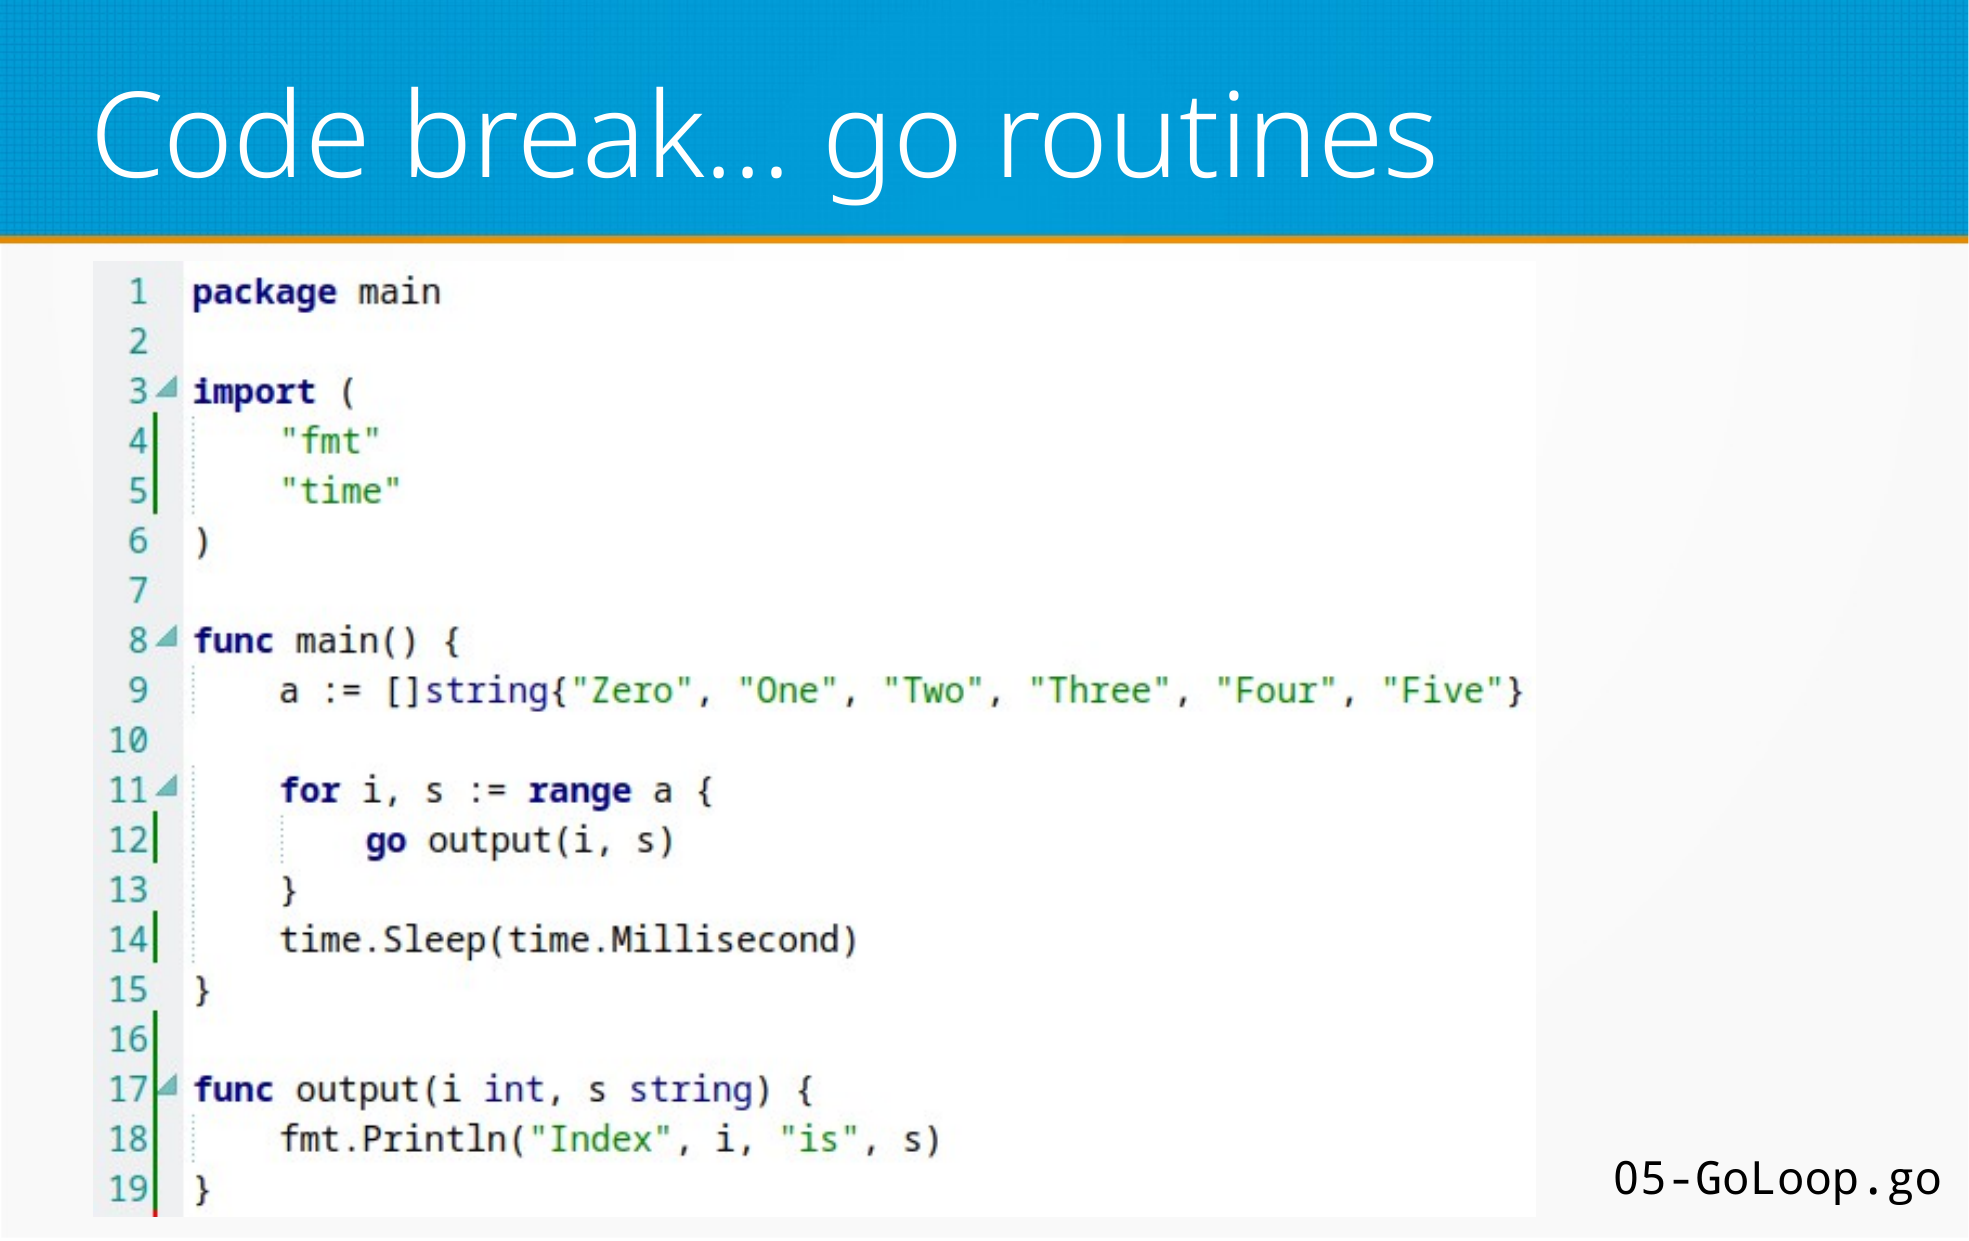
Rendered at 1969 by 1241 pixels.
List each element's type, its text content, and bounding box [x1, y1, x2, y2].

title Code break… go routines [90, 49, 1862, 213]
picture [0, 233, 1969, 1241]
text_box 05-GoLoop.go [1606, 1145, 1969, 1212]
